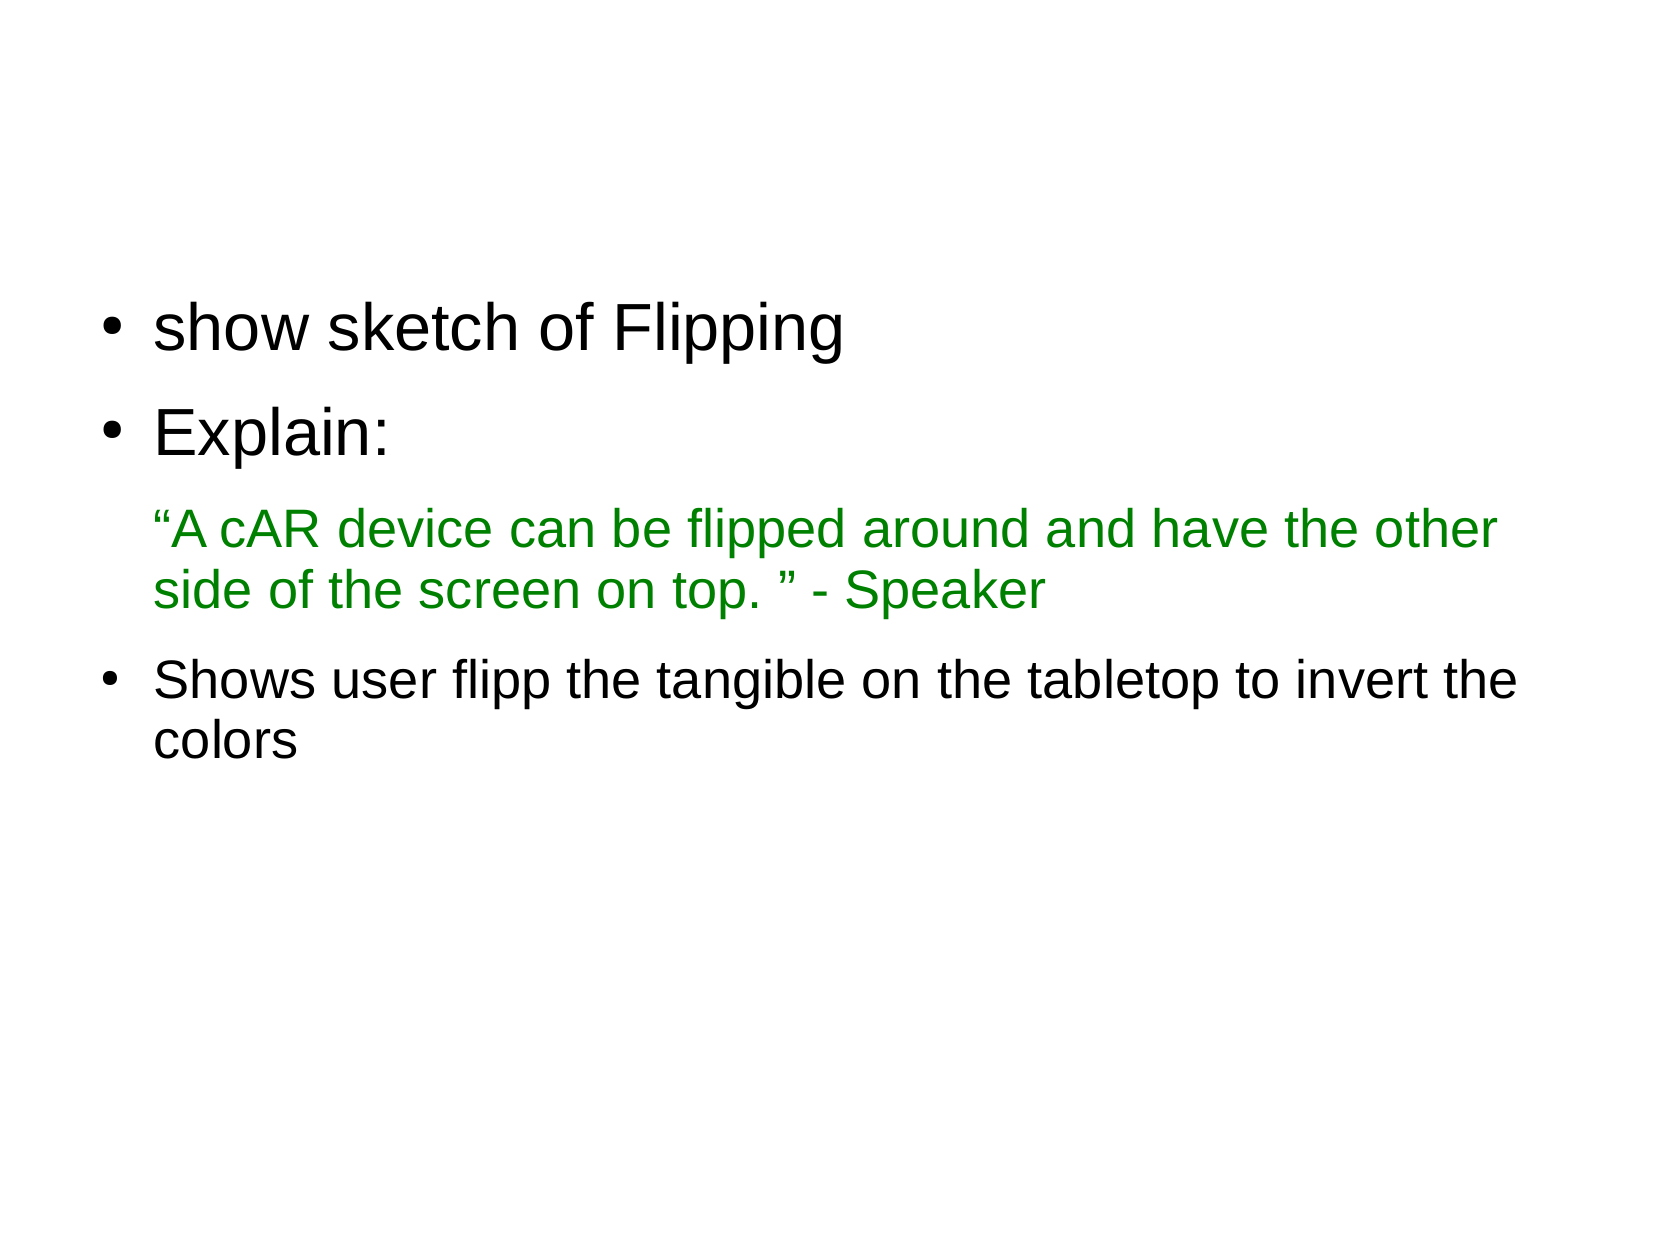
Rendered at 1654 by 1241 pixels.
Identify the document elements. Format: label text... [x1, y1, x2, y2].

list show sketch of Flipping Explain: “A cAR device can be flipped around and have the other side of the screen on top. ” - Speaker Shows user flipp the tangible on the tabletop to invert the colors [82, 290, 1571, 1109]
